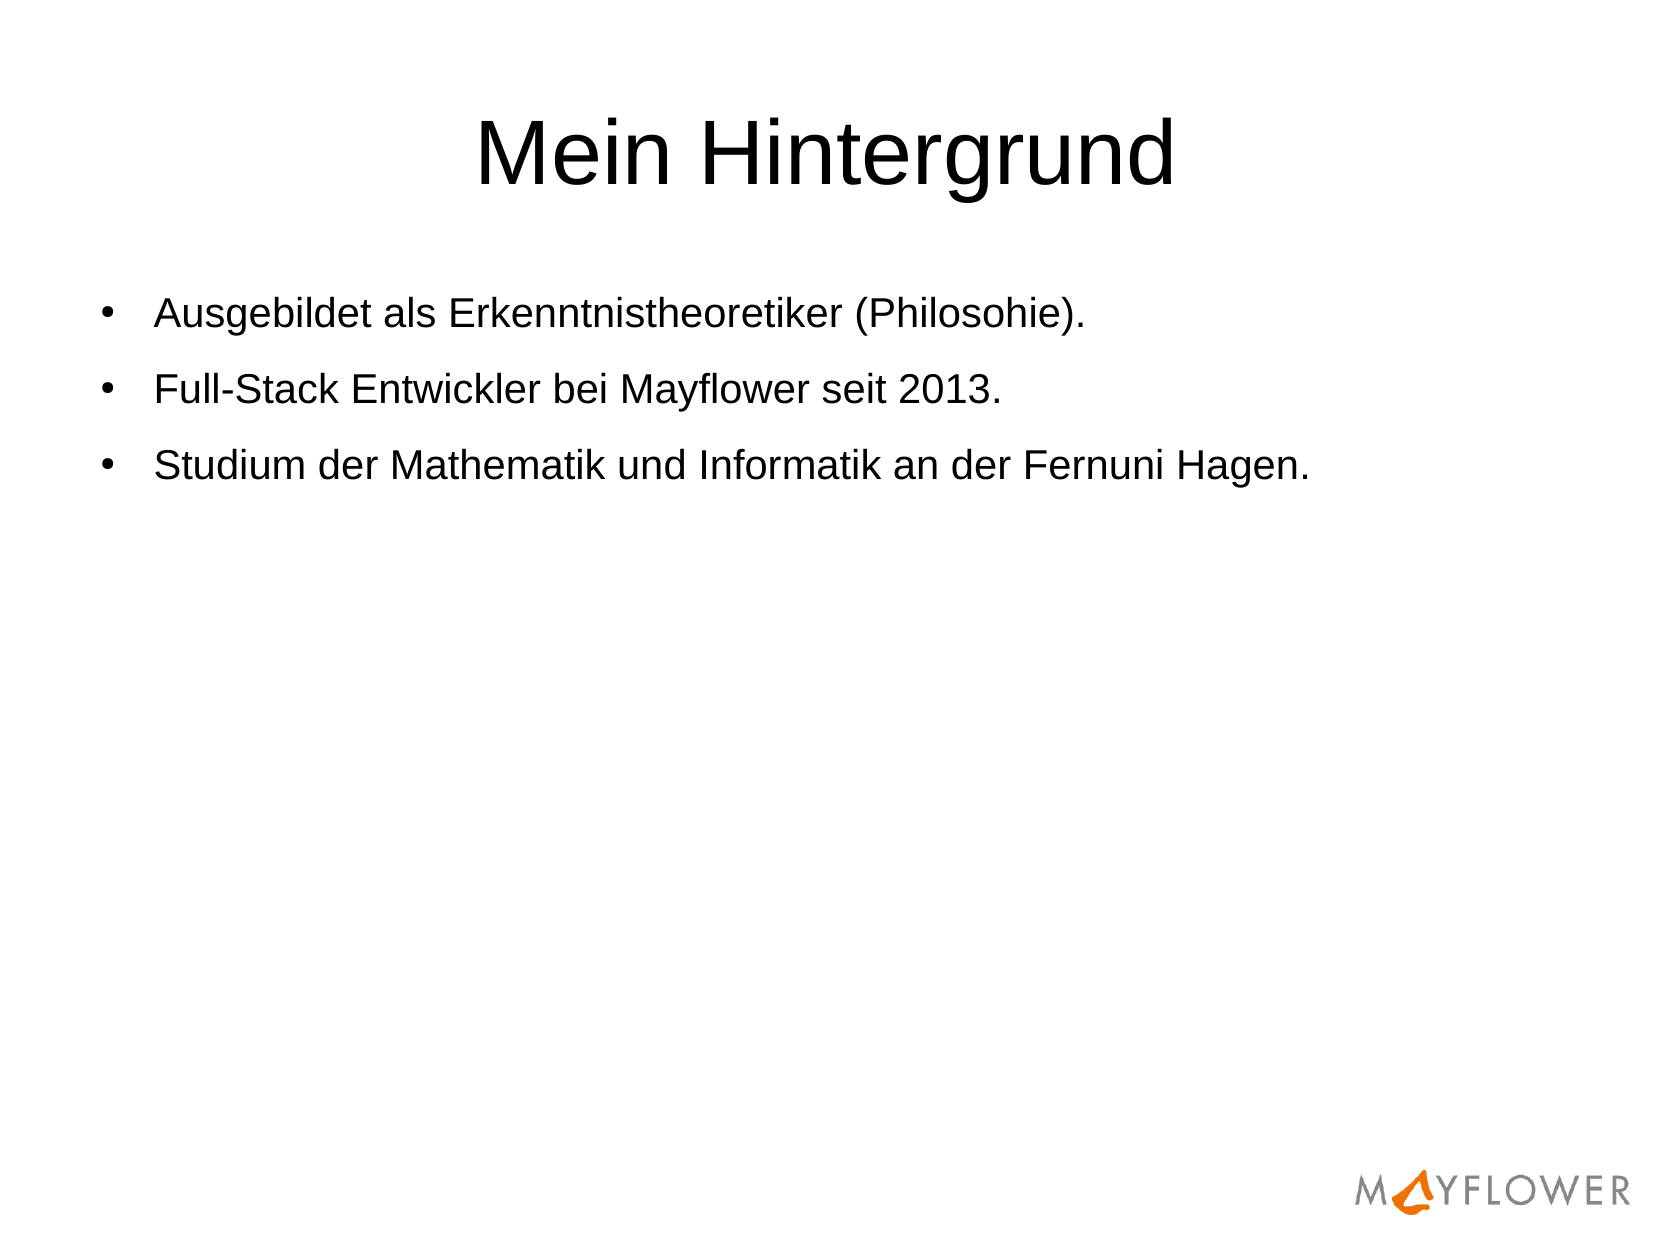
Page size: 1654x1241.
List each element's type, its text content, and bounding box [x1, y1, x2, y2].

list Ausgebildet als Erkenntnistheoretiker (Philosohie). Full-Stack Entwickler bei Mayflower seit 2013. Studium der Mathematik und Informatik an der Fernuni Hagen. [82, 290, 1571, 1010]
title Mein Hintergrund [82, 49, 1571, 257]
picture [1355, 1169, 1630, 1215]
